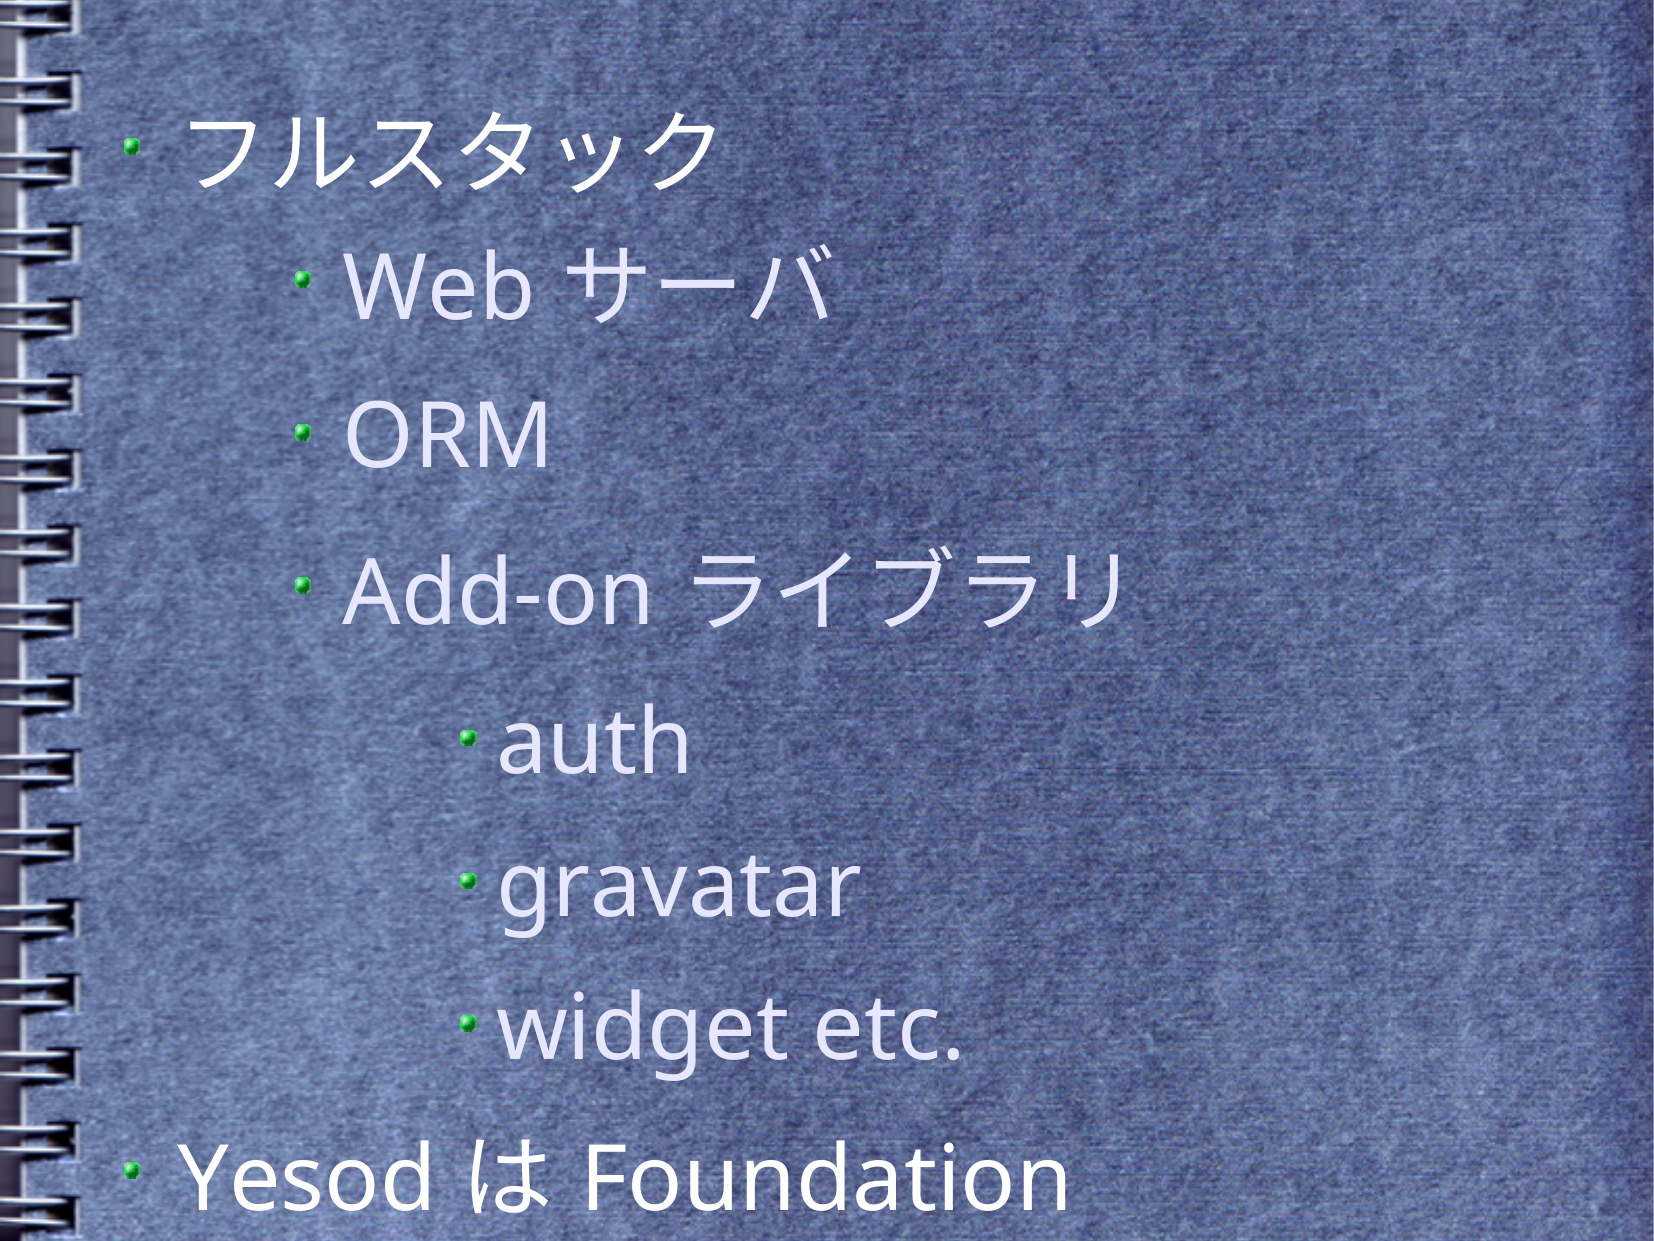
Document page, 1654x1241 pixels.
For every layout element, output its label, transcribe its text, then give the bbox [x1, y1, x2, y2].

picture [0, 0, 1654, 1241]
list フルスタック Webサーバ ORM Add-onライブラリ auth gravatar widget etc. YesodはFoundation [106, 79, 1595, 1193]
